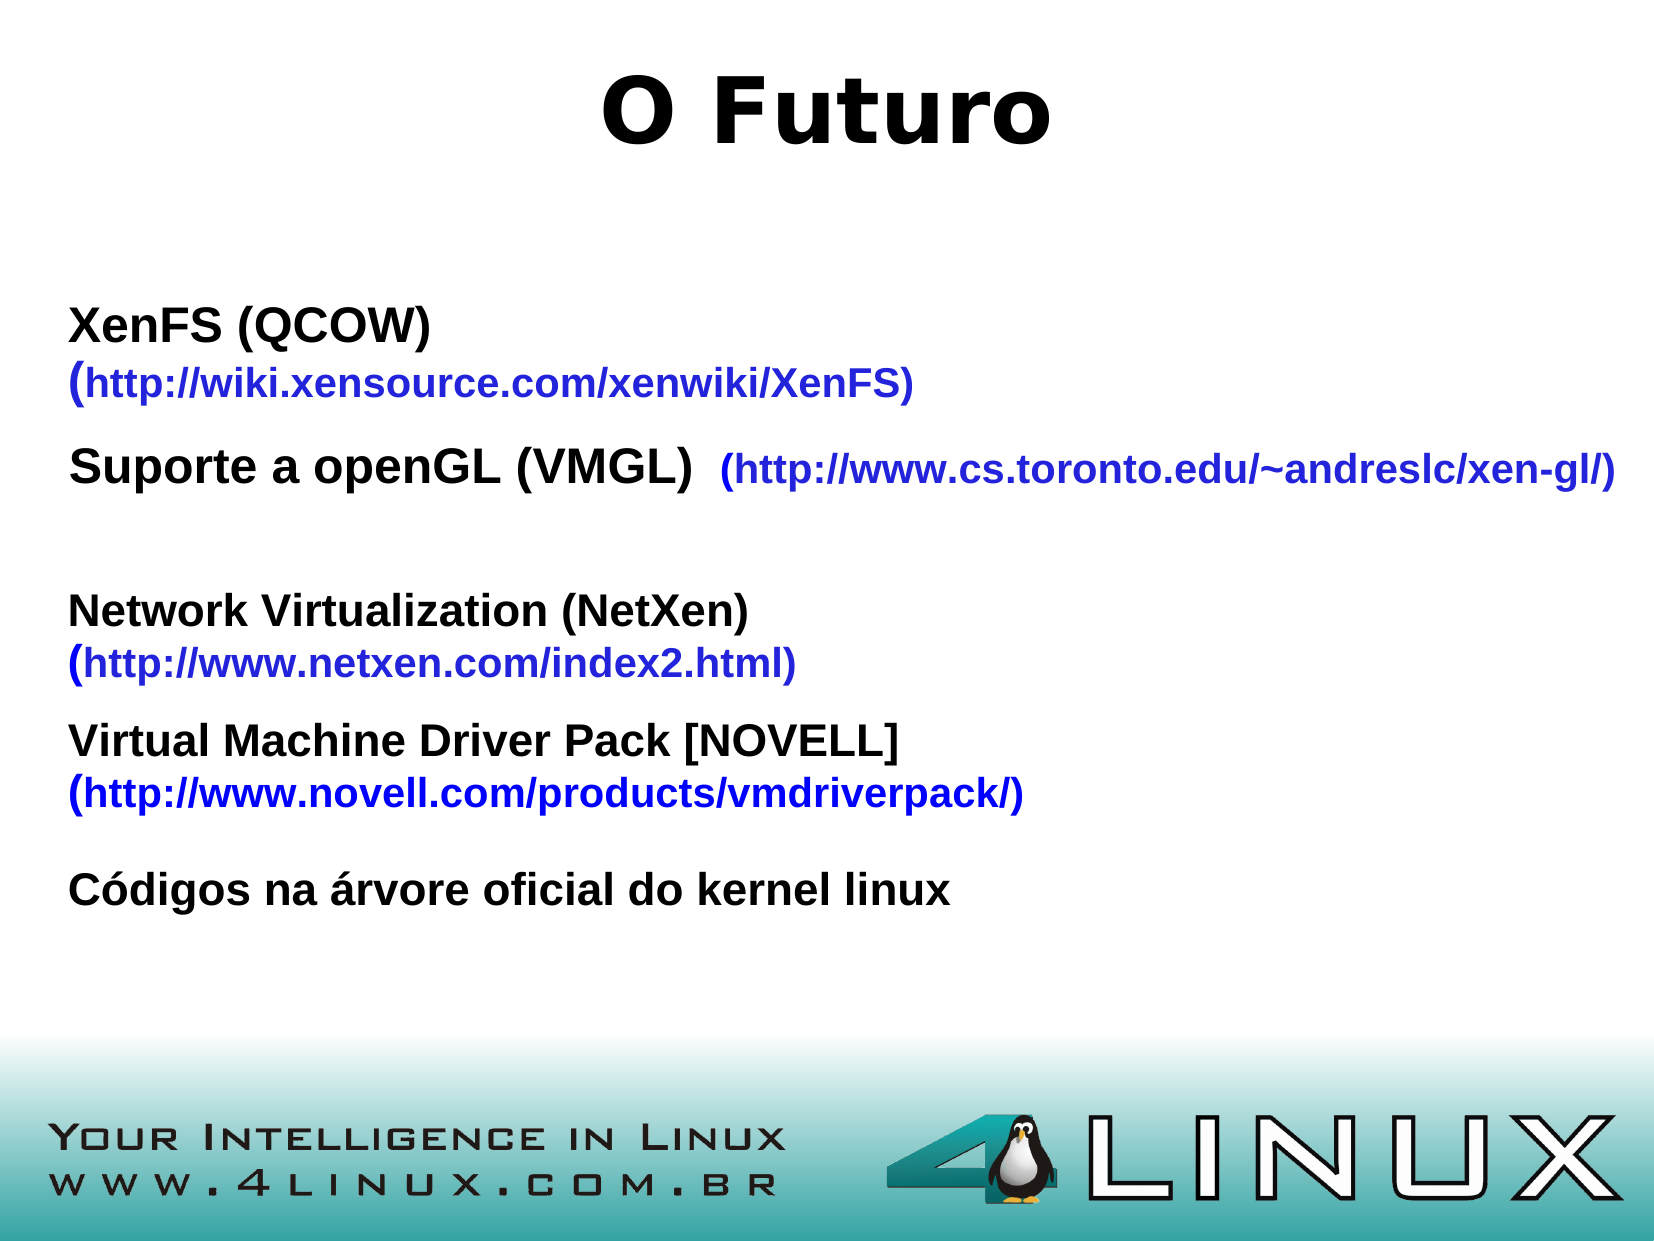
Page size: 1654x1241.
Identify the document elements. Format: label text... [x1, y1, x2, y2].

text_box Virtual Machine Driver Pack [NOVELL] (http://www.novell.com/products/vmdriverpack/) [53, 707, 1654, 829]
text_box Network Virtualization (NetXen) (http://www.netxen.com/index2.html) [52, 577, 974, 699]
text_box Códigos na árvore oficial do kernel linux [53, 856, 1146, 925]
picture [885, 1104, 1625, 1211]
text_box XenFS (QCOW) (http://wiki.xensource.com/xenwiki/XenFS) [53, 289, 1607, 421]
title O Futuro [0, 8, 1654, 216]
text_box Suporte a openGL (VMGL) (http://www.cs.toronto.edu/~andreslc/xen-gl/) [54, 431, 1654, 553]
picture [47, 1121, 786, 1196]
